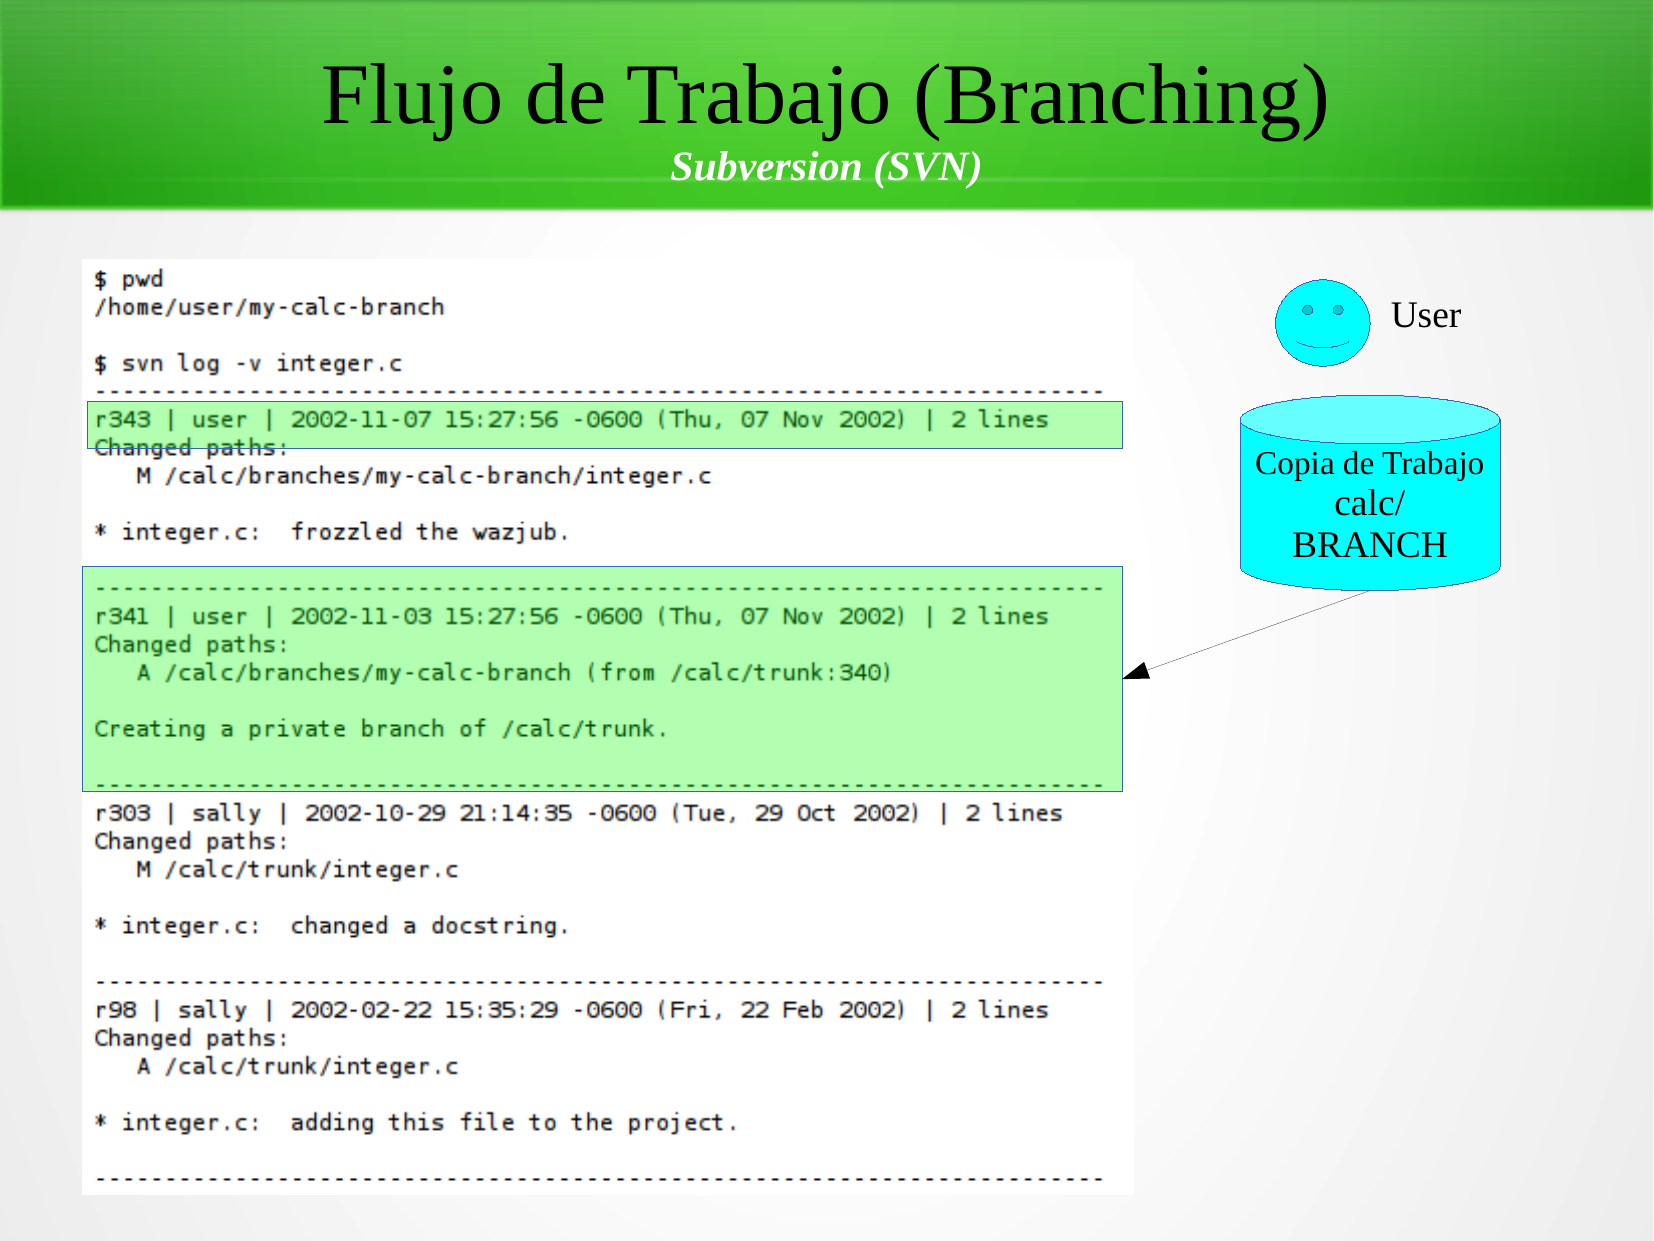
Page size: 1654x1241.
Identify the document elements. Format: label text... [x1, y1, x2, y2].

text_box [87, 401, 1123, 449]
text_box [82, 566, 1123, 792]
text_box [1275, 279, 1371, 367]
picture [0, 0, 1654, 1241]
title Flujo de Trabajo (Branching) Subversion (SVN) [82, 46, 1571, 190]
text_box Copia de Trabajo calc/ BRANCH [1240, 420, 1501, 591]
text_box User [1375, 286, 1477, 343]
